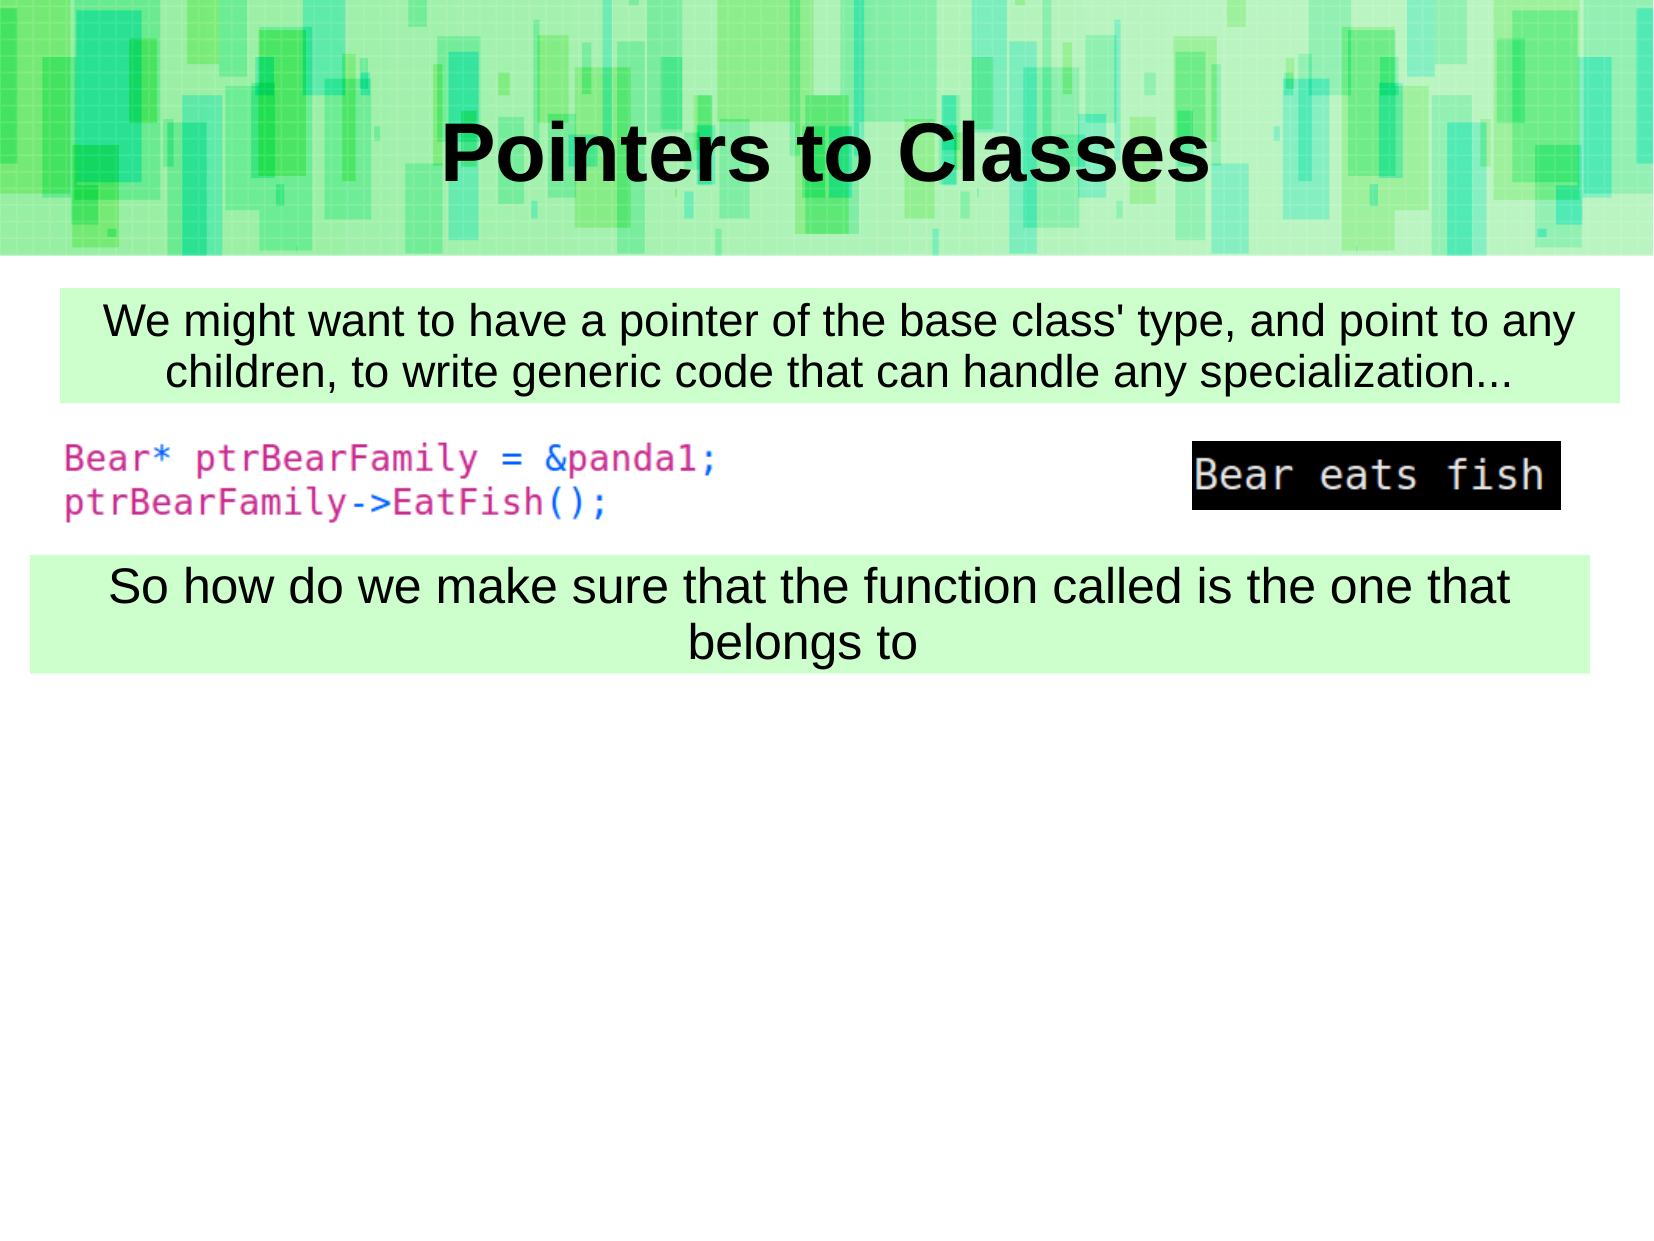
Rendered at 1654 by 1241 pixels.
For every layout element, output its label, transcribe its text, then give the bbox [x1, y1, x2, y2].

text_box So how do we make sure that the function called is the one that belongs to [30, 555, 1591, 674]
title Pointers to Classes [82, 49, 1571, 257]
picture [0, 0, 1654, 1241]
text_box We might want to have a pointer of the base class' type, and point to any children, to write generic code that can handle any specialization... [60, 288, 1621, 404]
